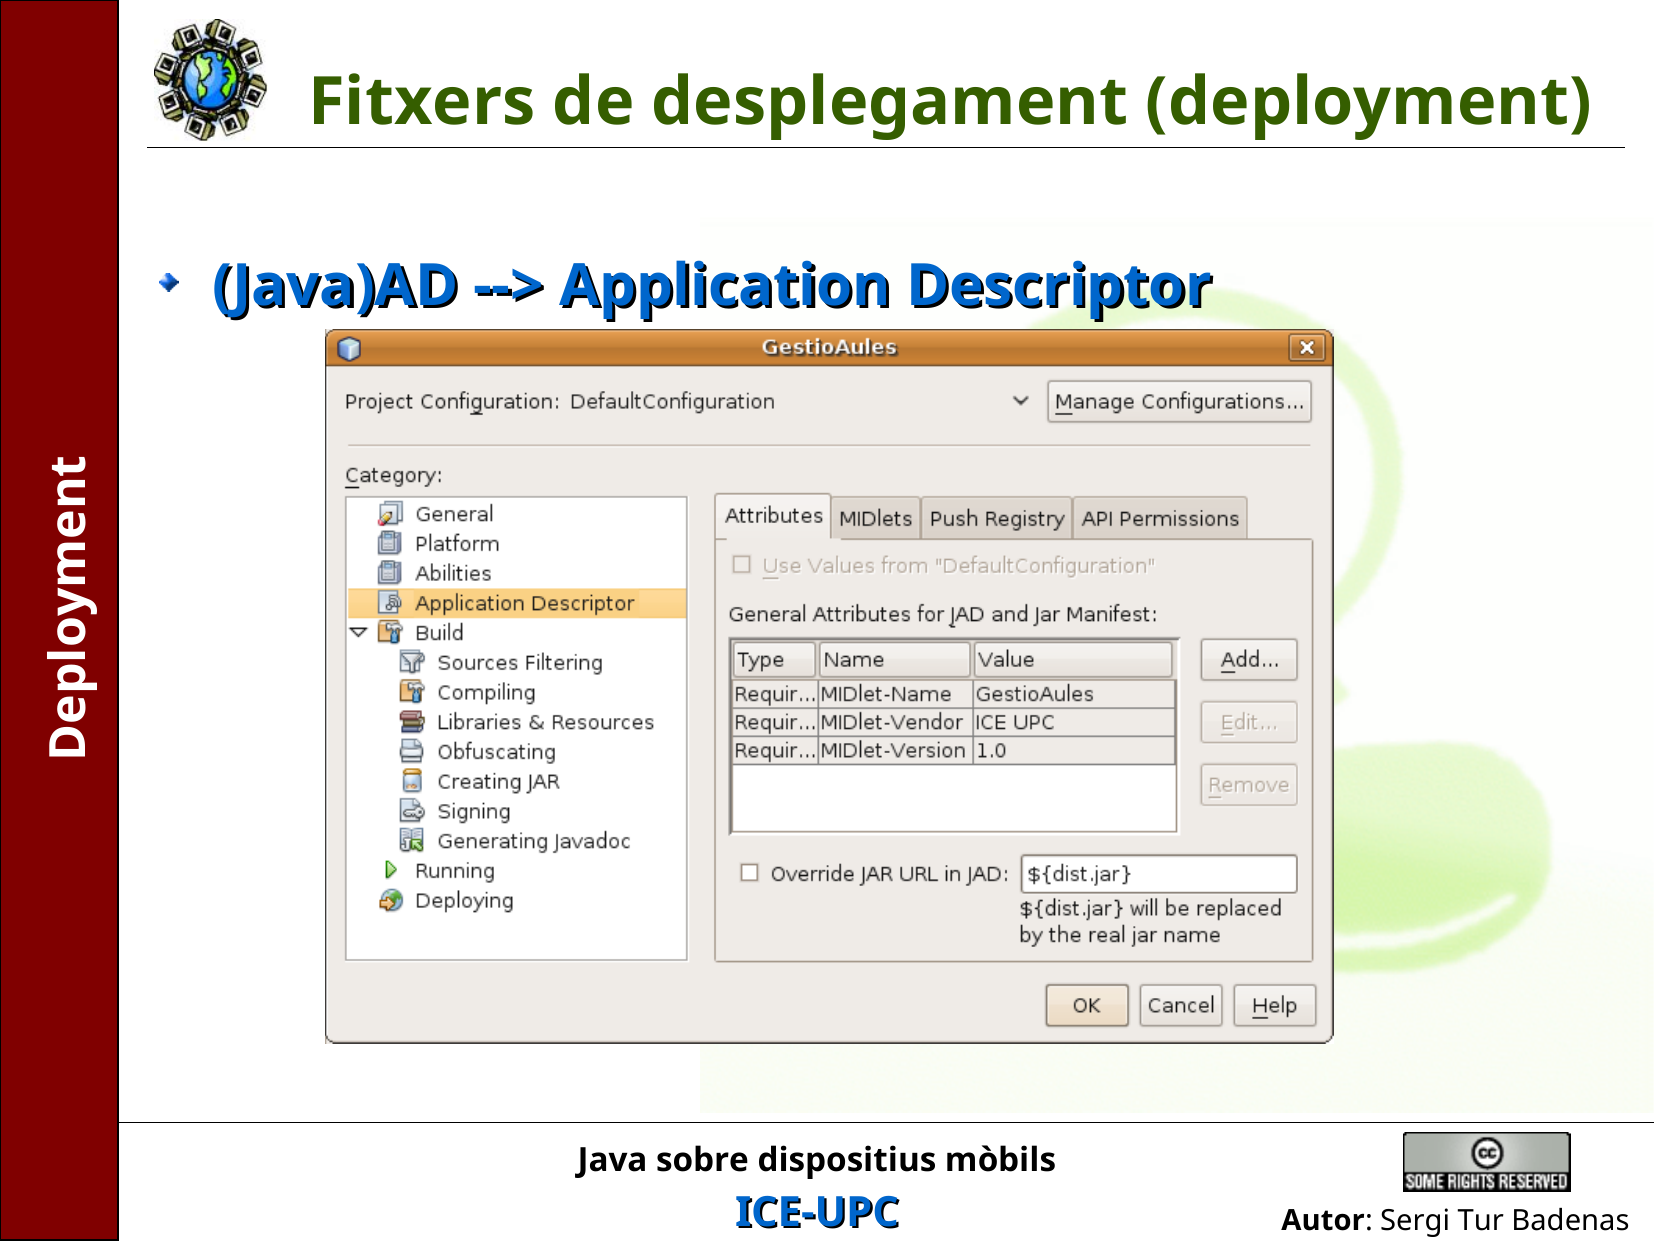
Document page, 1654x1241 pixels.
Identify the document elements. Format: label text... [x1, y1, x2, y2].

title Fitxers de desplegament (deployment) [206, 56, 1654, 141]
picture [700, 217, 1654, 1113]
picture [325, 329, 1334, 1044]
list (Java)AD --> Application Descriptor [141, 242, 1630, 1078]
picture [1403, 1132, 1571, 1192]
picture [154, 19, 268, 142]
